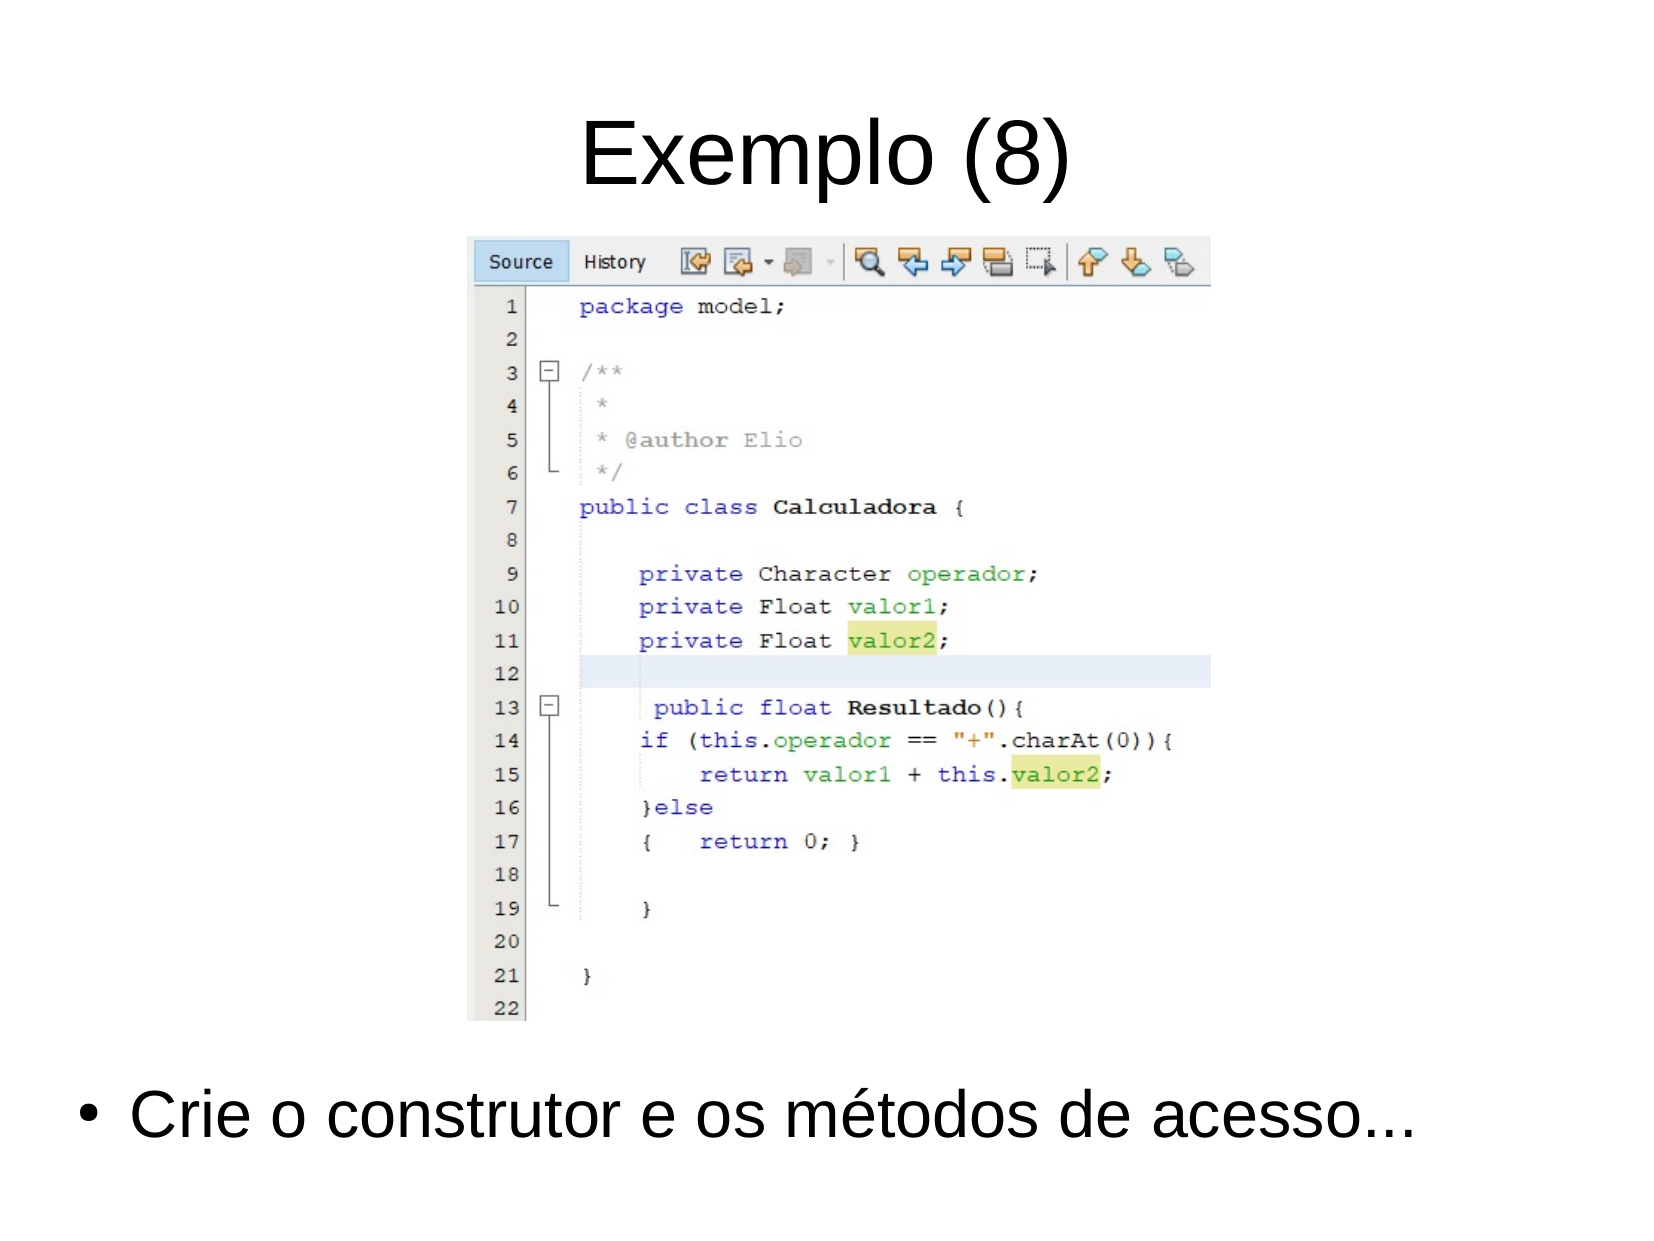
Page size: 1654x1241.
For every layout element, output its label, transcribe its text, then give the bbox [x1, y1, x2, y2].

list Crie o construtor e os métodos de acesso... [59, 1076, 1548, 1152]
picture [467, 236, 1211, 1021]
title Exemplo (8) [82, 49, 1571, 257]
